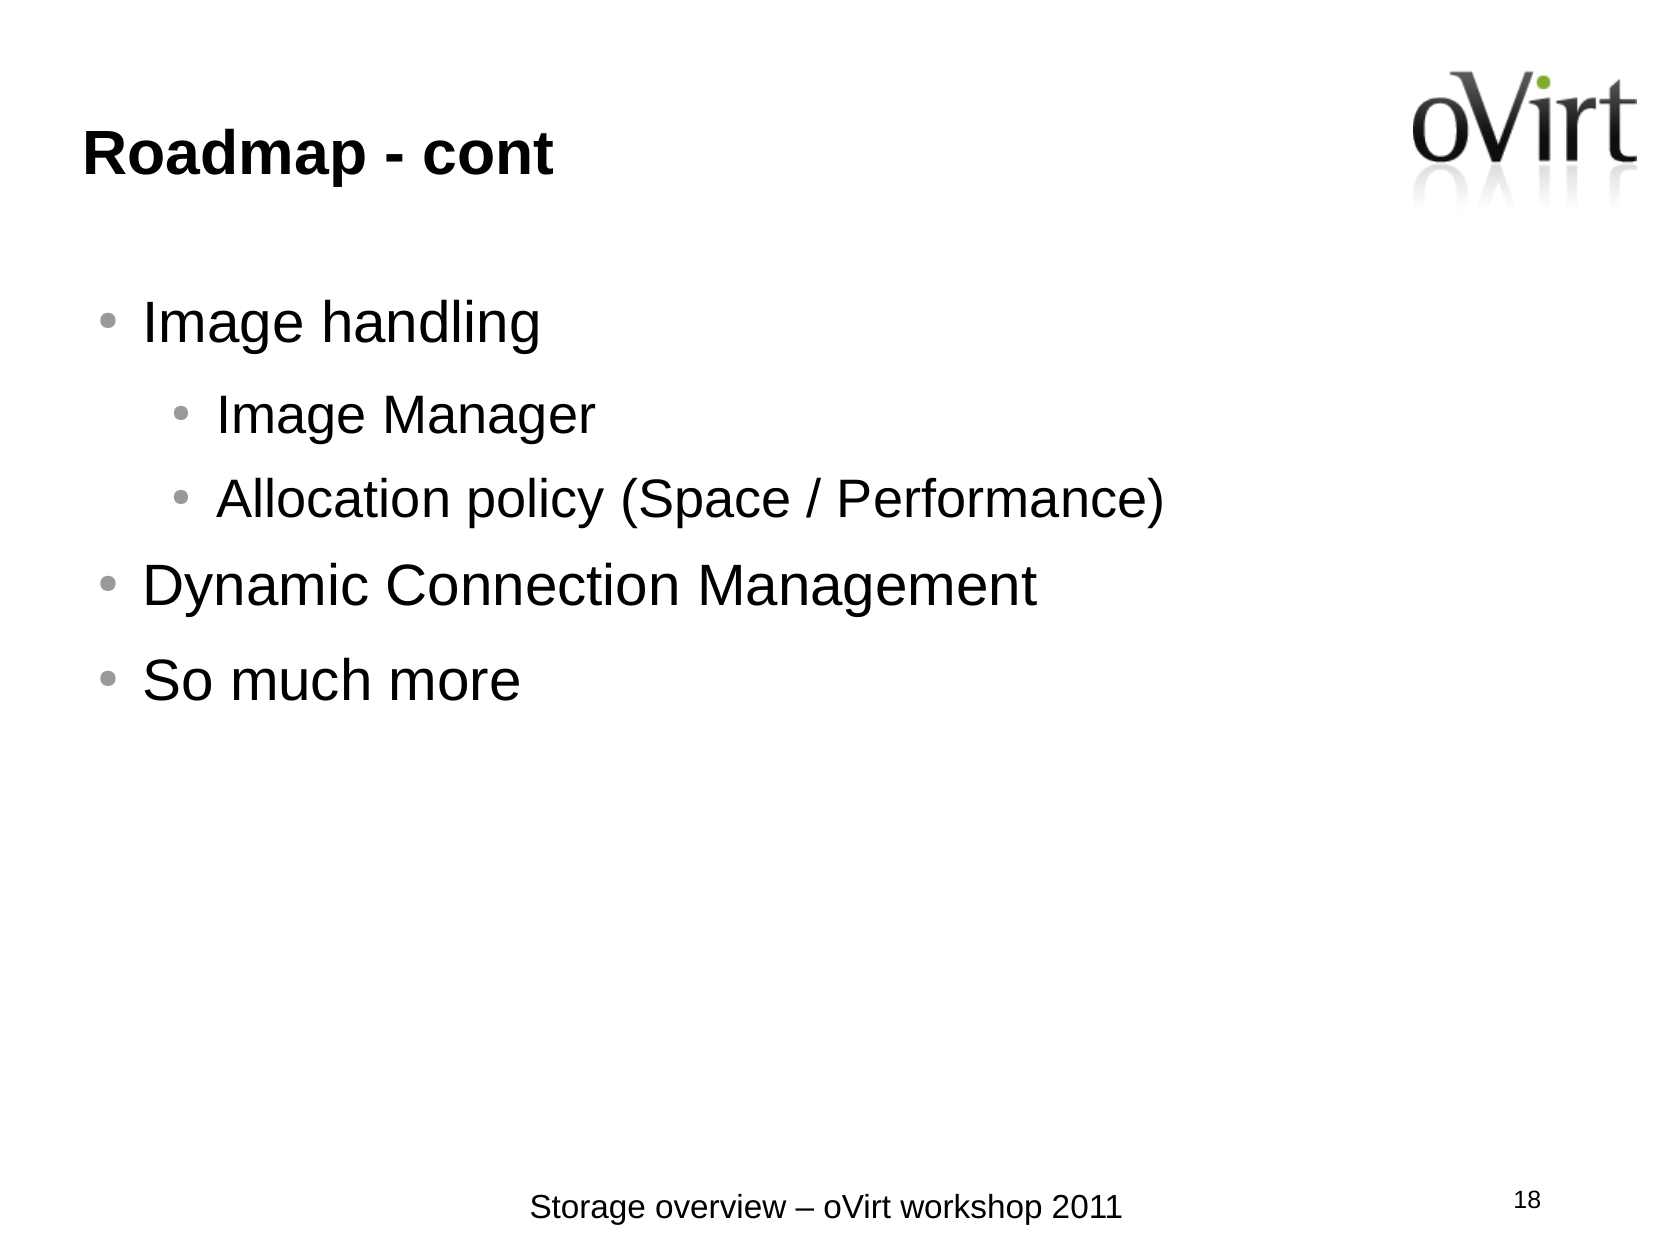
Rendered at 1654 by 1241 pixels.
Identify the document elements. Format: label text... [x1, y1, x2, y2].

picture [1571, 63, 1637, 212]
title Roadmap - cont [82, 49, 1571, 257]
list Image handling Image Manager Allocation policy (Space / Performance) Dynamic Connection Management So much more [82, 290, 1571, 1094]
